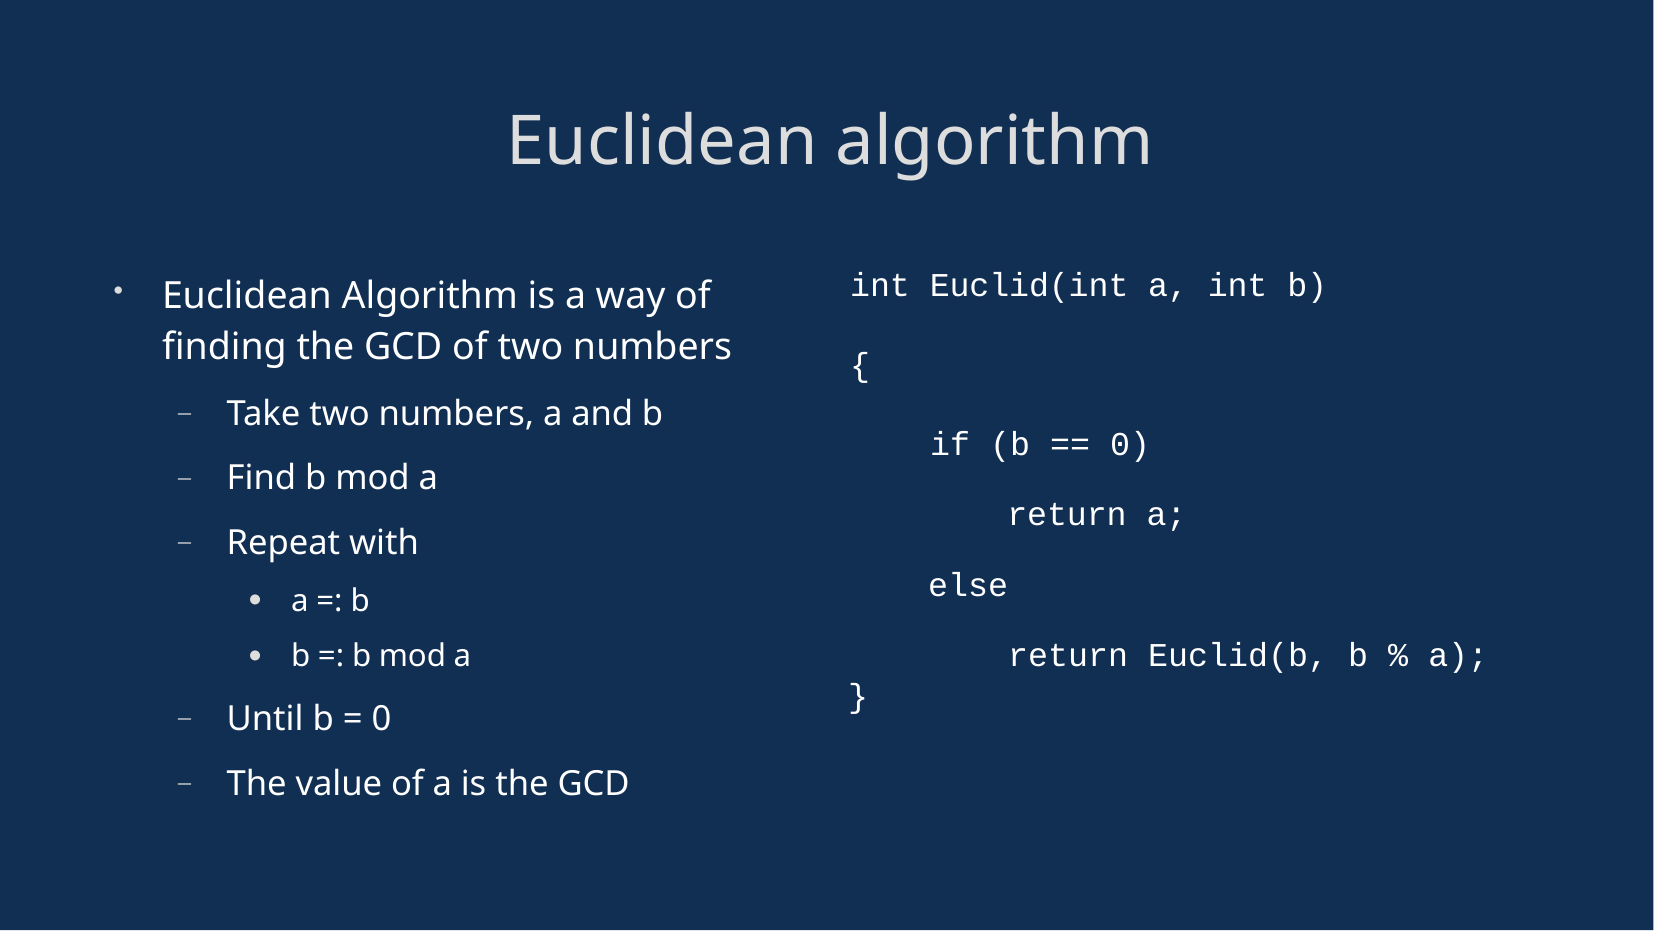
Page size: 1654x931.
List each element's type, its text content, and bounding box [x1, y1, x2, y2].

list int Euclid(int a, int b) { if (b == 0) return a; else return Euclid(b, b % a); } [848, 268, 1563, 806]
title Euclidean algorithm [97, 56, 1563, 220]
list Euclidean Algorithm is a way of finding the GCD of two numbers Take two numbers, a and b Find b mod a Repeat with a =: b b =: b mod a Until b = 0 The value of a is the GCD [97, 268, 813, 806]
